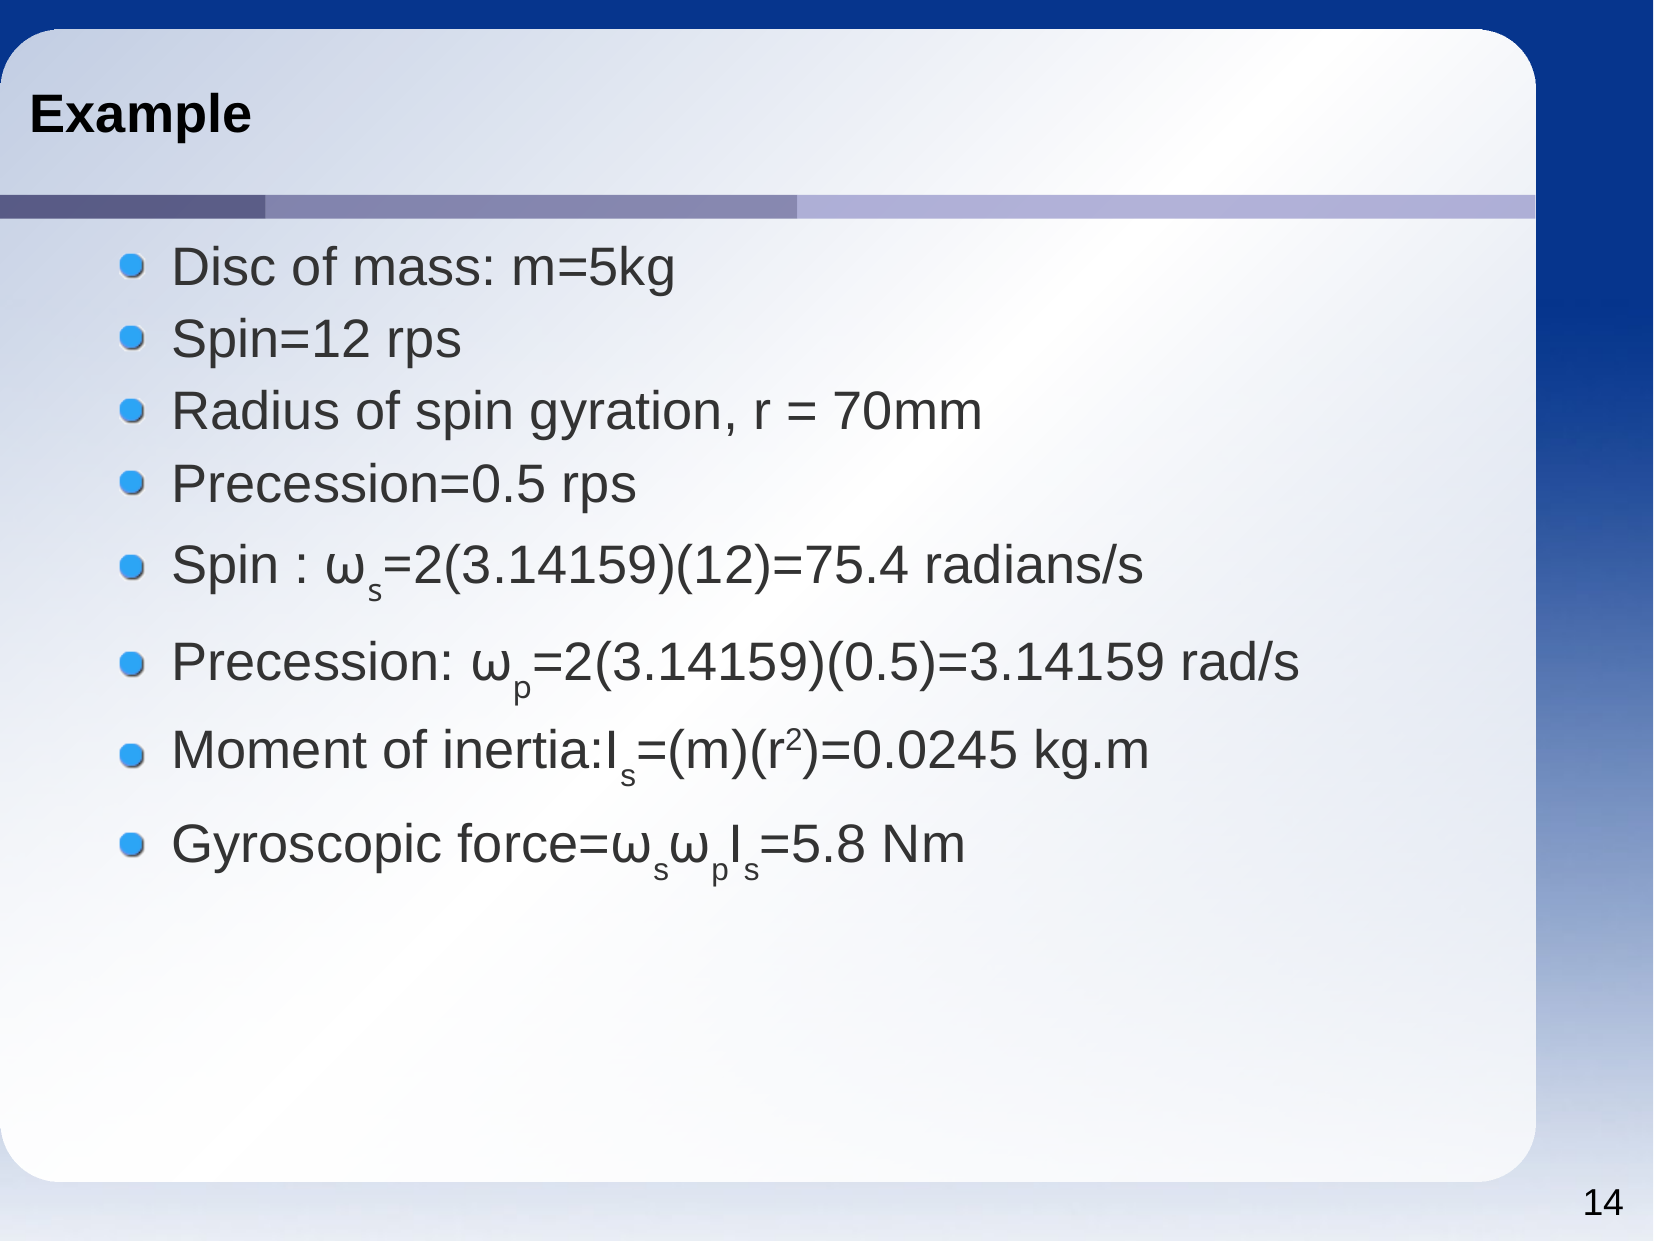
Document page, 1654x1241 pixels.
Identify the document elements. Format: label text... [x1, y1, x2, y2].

list Disc of mass: m=5kg Spin=12 rps Radius of spin gyration, r = 70mm Precession=0.5 rps Spin : ωs=2(3.14159)(12)=75.4 radians/s Precession: ωp=2(3.14159)(0.5)=3.14159 rad/s Moment of inertia:Is=(m)(r2)=0.0245 kg.m Gyroscopic force=ωsωpIs=5.8 Nm [29, 236, 1506, 1152]
picture [0, 0, 1654, 1241]
title Example [29, 49, 1506, 178]
